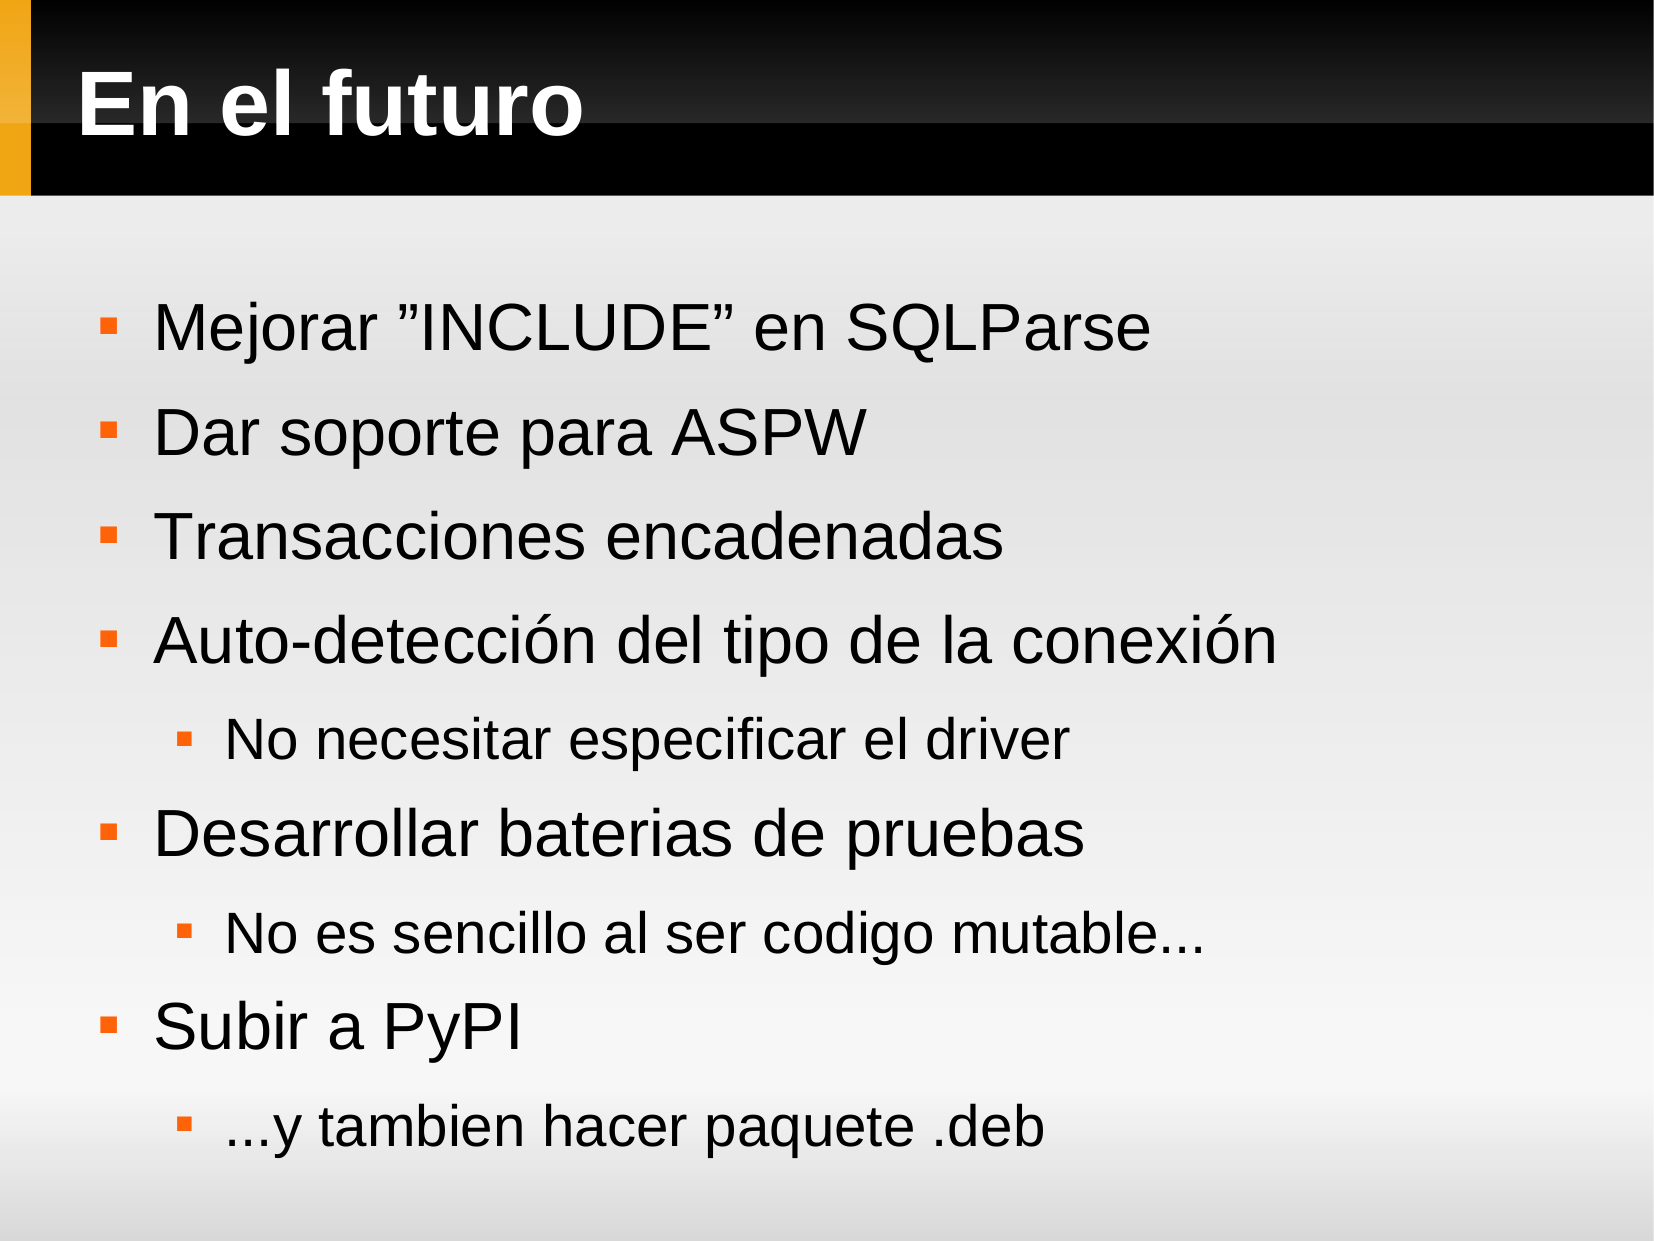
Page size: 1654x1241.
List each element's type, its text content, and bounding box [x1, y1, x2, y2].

title En el futuro [76, 0, 1565, 208]
picture [0, 0, 1654, 1241]
list Mejorar ”INCLUDE” en SQLParse Dar soporte para ASPW Transacciones encadenadas Auto-detección del tipo de la conexión No necesitar especificar el driver Desarrollar baterias de pruebas No es sencillo al ser codigo mutable... Subir a PyPI ...y tambien hacer paquete .deb [82, 290, 1571, 1159]
